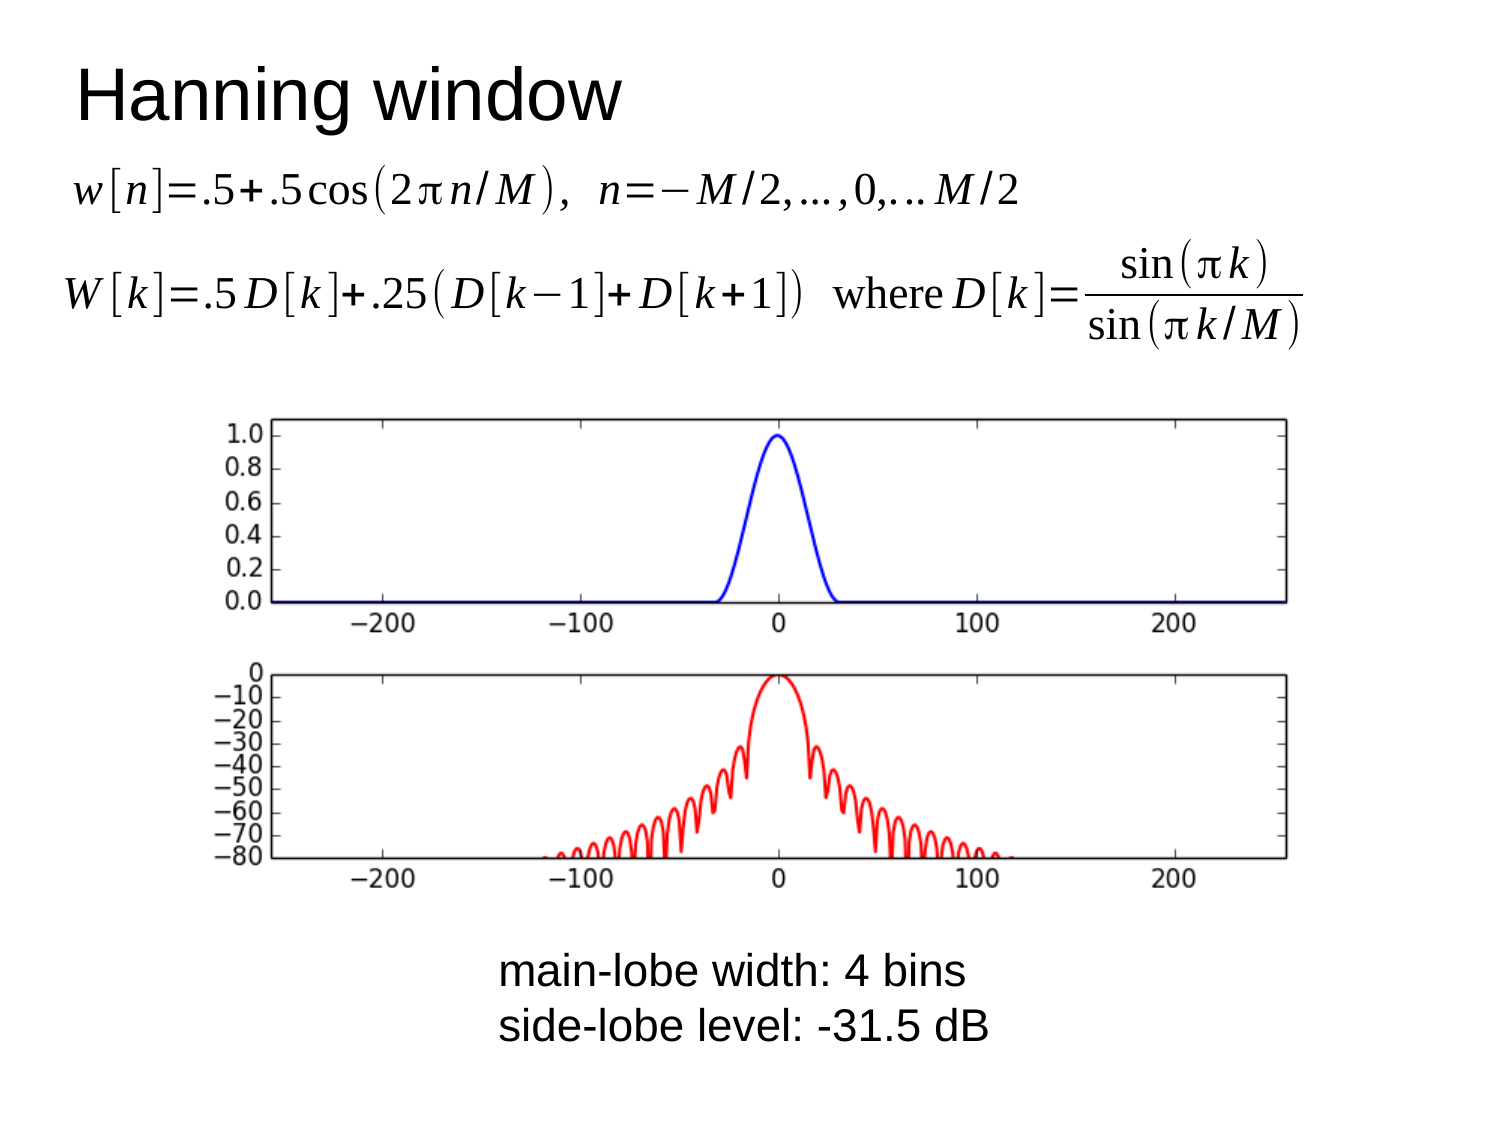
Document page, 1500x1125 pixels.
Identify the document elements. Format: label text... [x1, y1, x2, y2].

chart [56, 236, 1312, 354]
chart [65, 162, 1026, 218]
title Hanning window [75, 27, 1425, 163]
text_box main-lobe width: 4 bins side-lobe level: -31.5 dB [483, 929, 1006, 1059]
picture [187, 392, 1313, 918]
